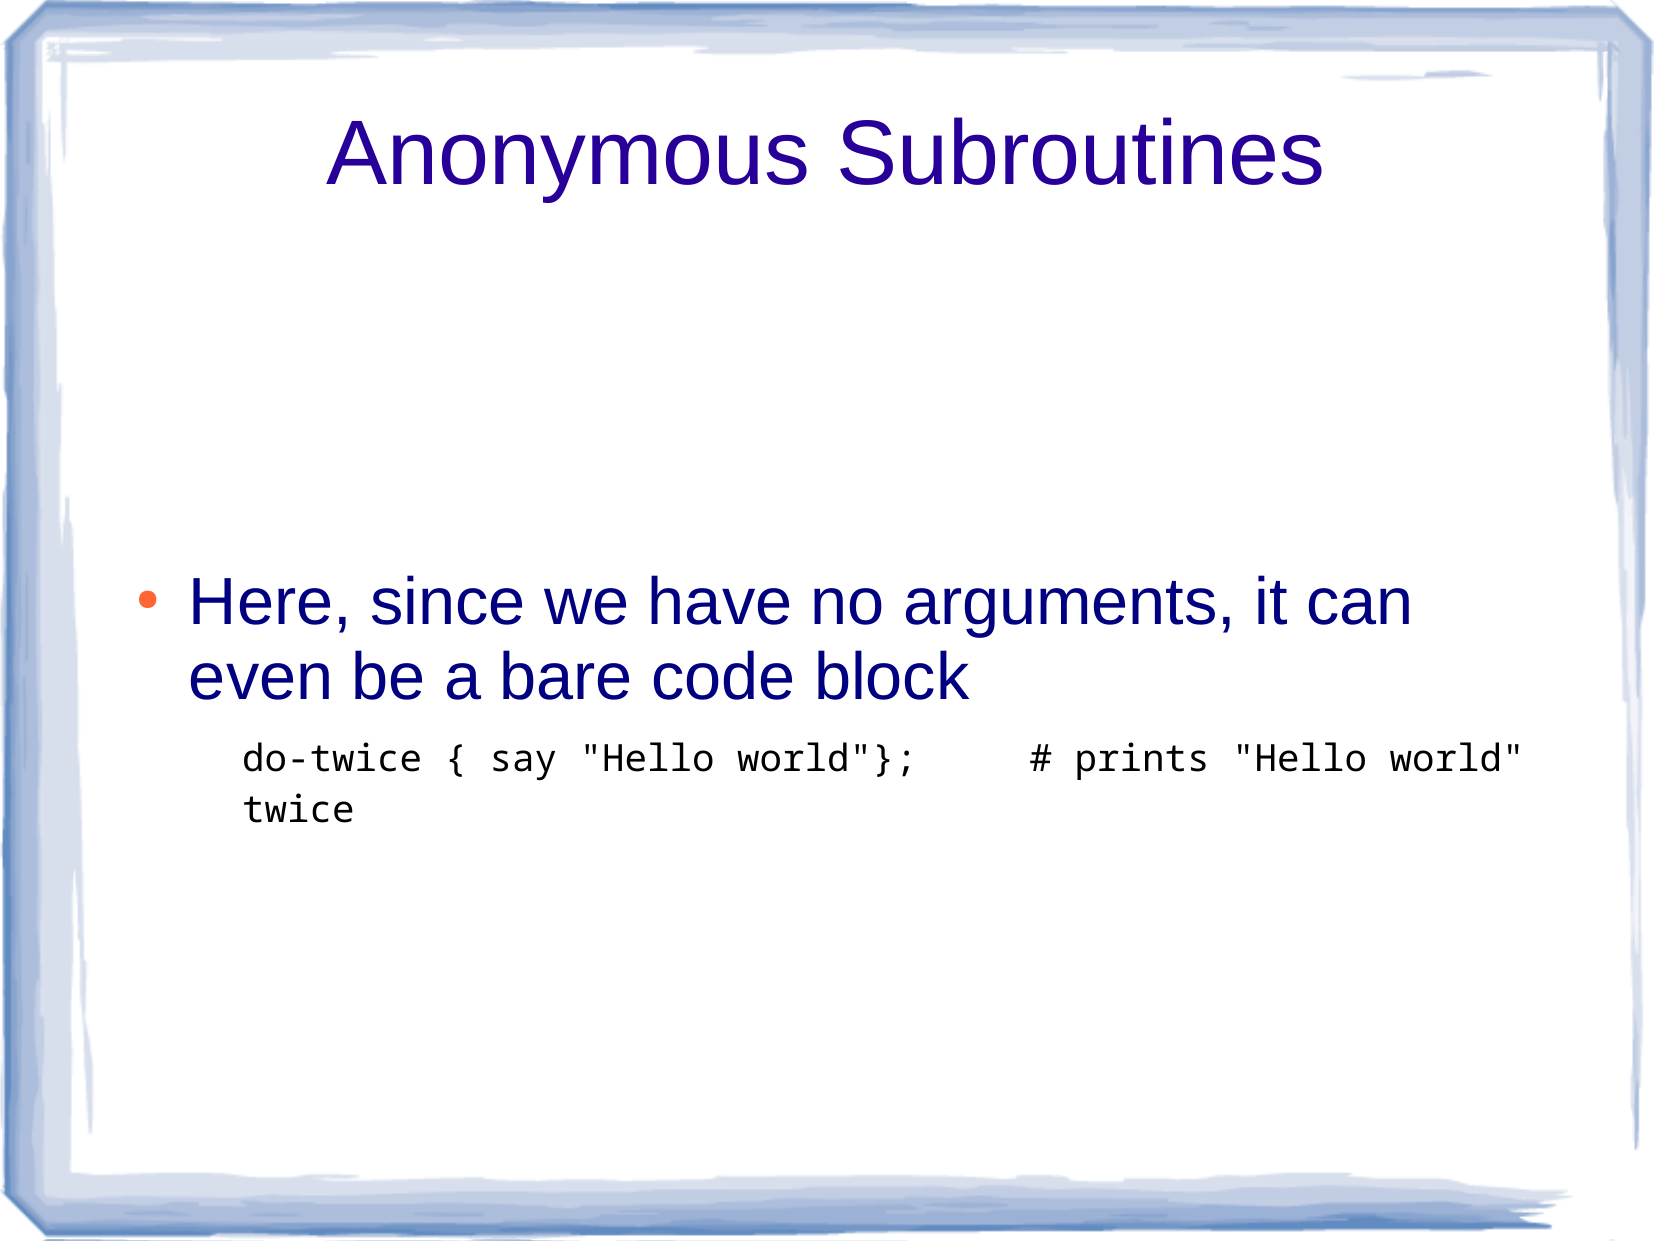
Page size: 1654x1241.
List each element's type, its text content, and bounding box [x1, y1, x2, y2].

title Anonymous Subroutines [82, 49, 1571, 257]
picture [0, 0, 1654, 1241]
list Here, since we have no arguments, it can even be a bare code block do-twice { say "Hello world"}; # prints "Hello world" twice [118, 242, 1571, 1137]
